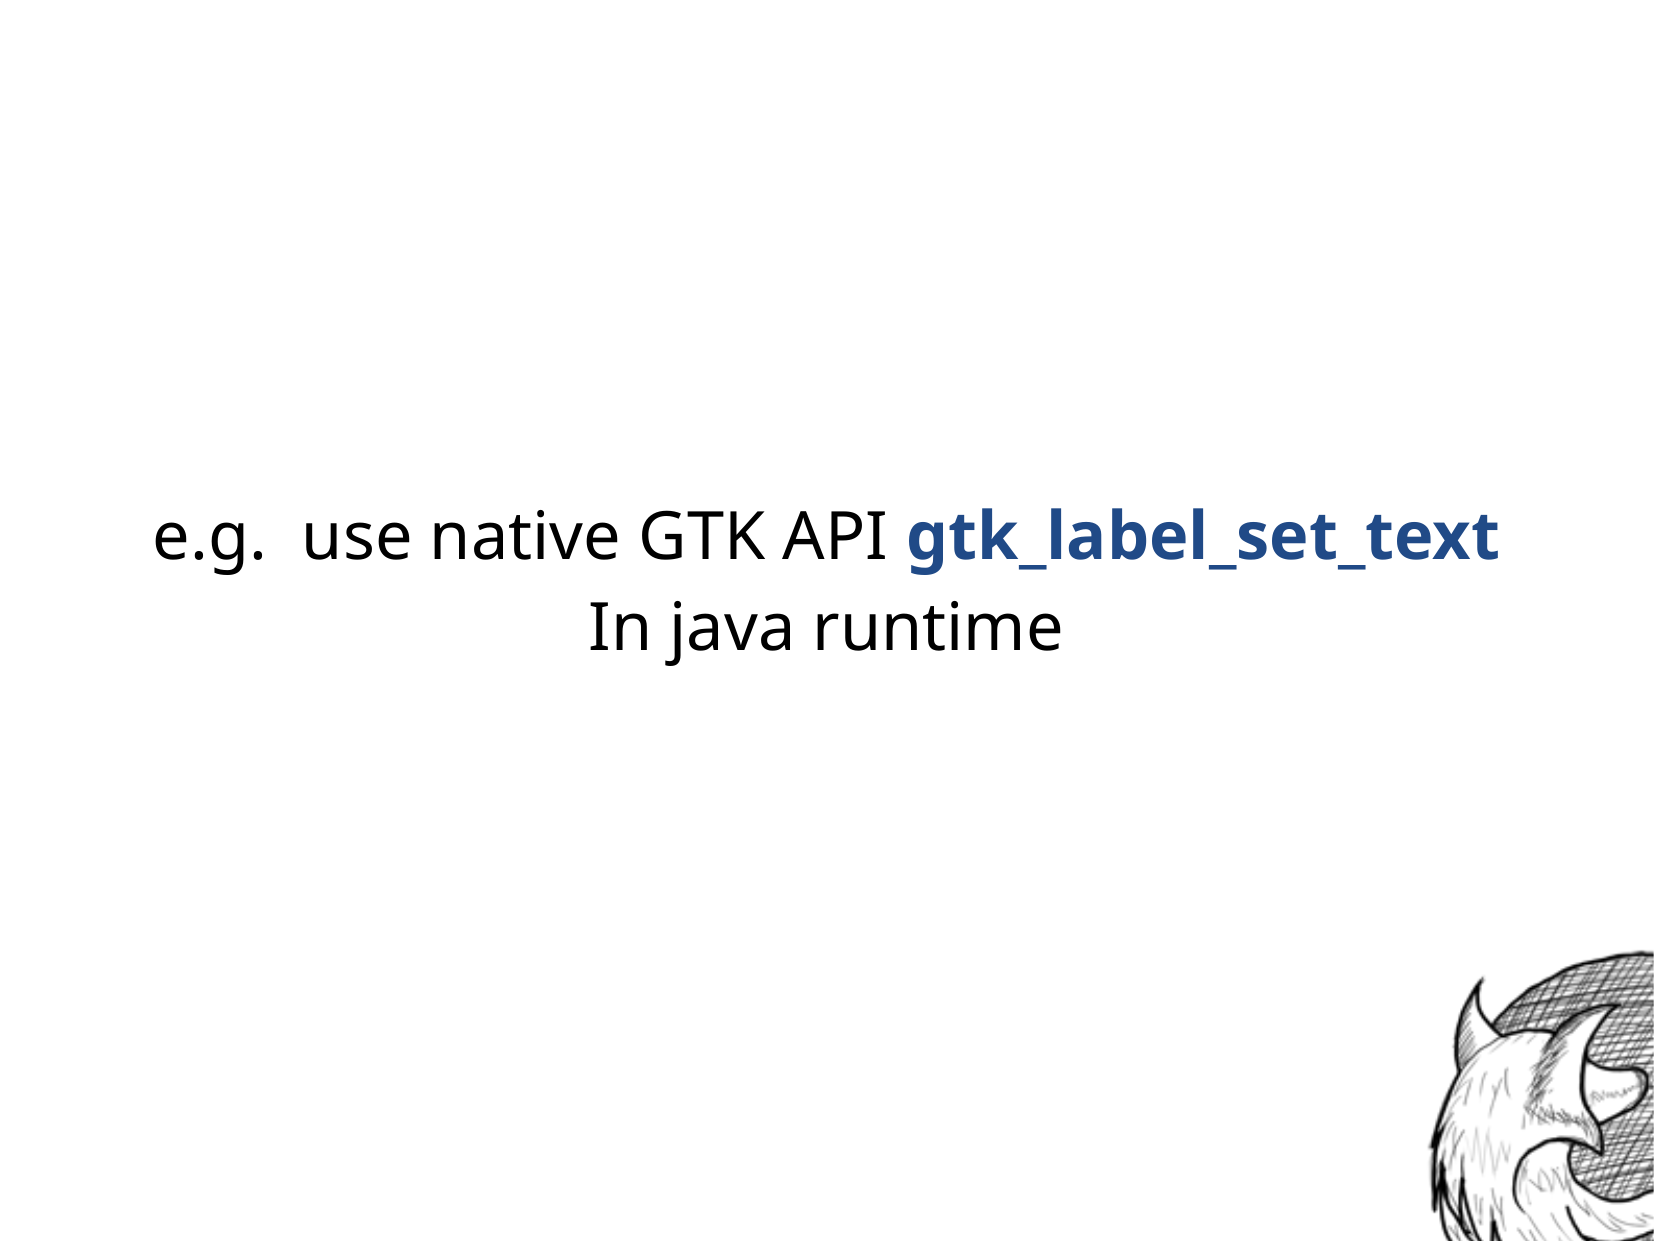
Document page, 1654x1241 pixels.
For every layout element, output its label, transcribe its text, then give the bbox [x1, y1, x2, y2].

subtitle e.g. use native GTK API gtk_label_set_text In java runtime [82, 56, 1571, 1102]
picture [1386, 915, 1654, 1241]
